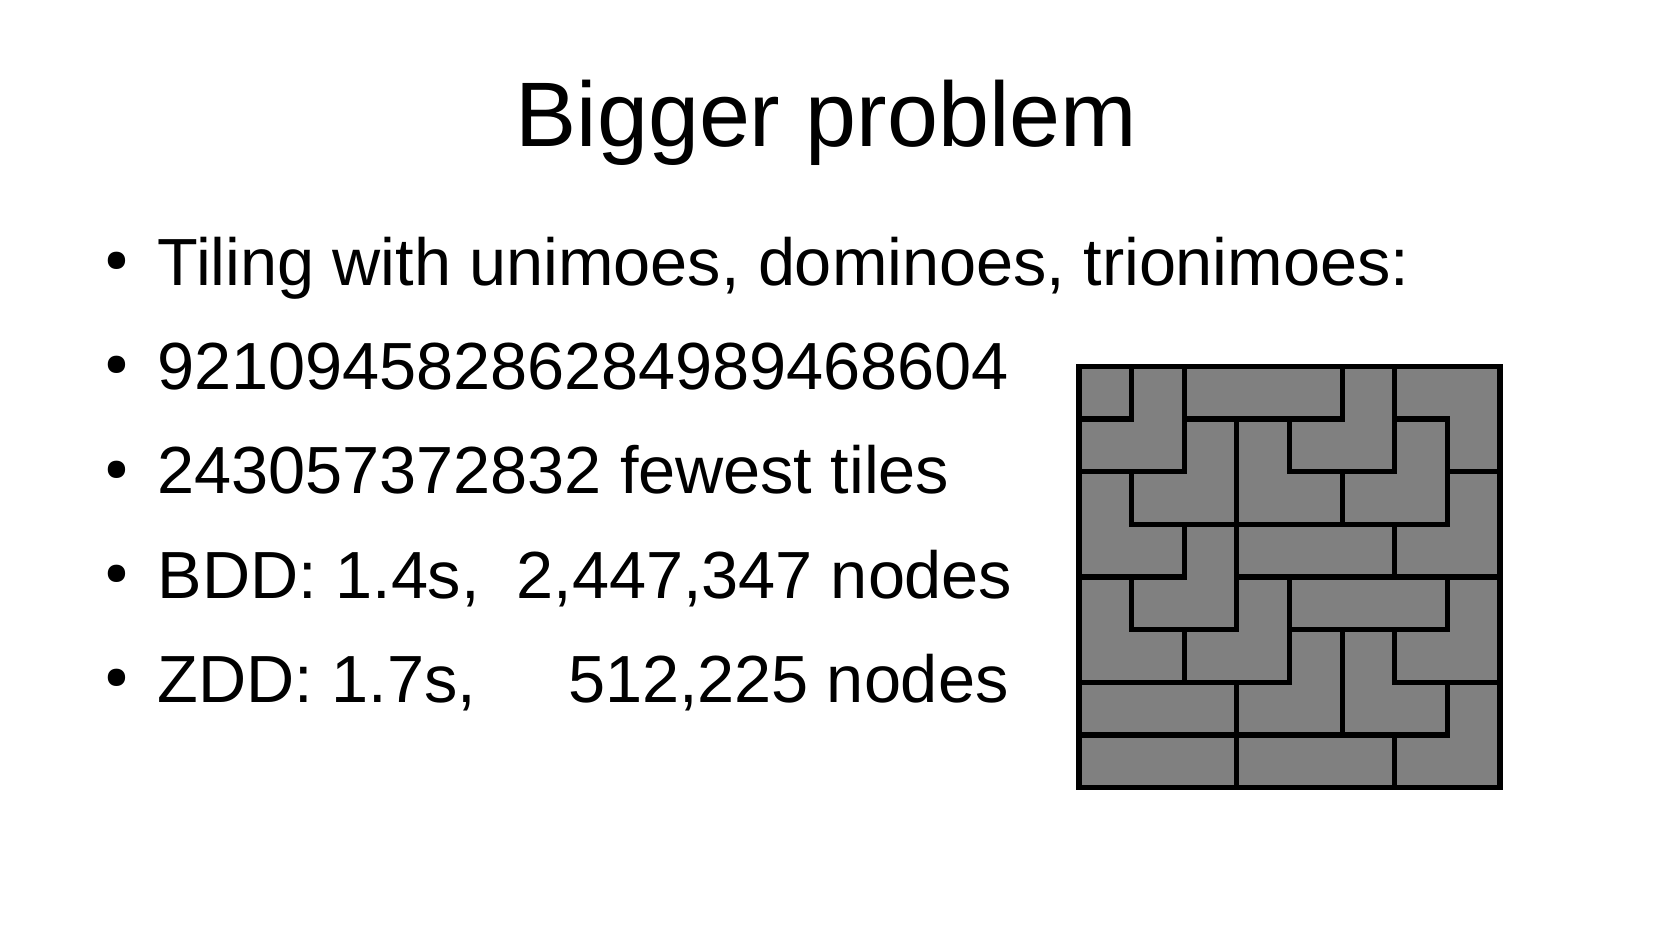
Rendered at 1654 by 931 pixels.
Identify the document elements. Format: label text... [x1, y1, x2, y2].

picture [1050, 337, 1529, 817]
list Tiling with unimoes, dominoes, trionimoes: 92109458286284989468604 243057372832 fewest tiles BDD: 1.4s, 2,447,347 nodes ZDD: 1.7s, 512,225 nodes [86, 225, 1576, 765]
title Bigger problem [82, 37, 1571, 193]
